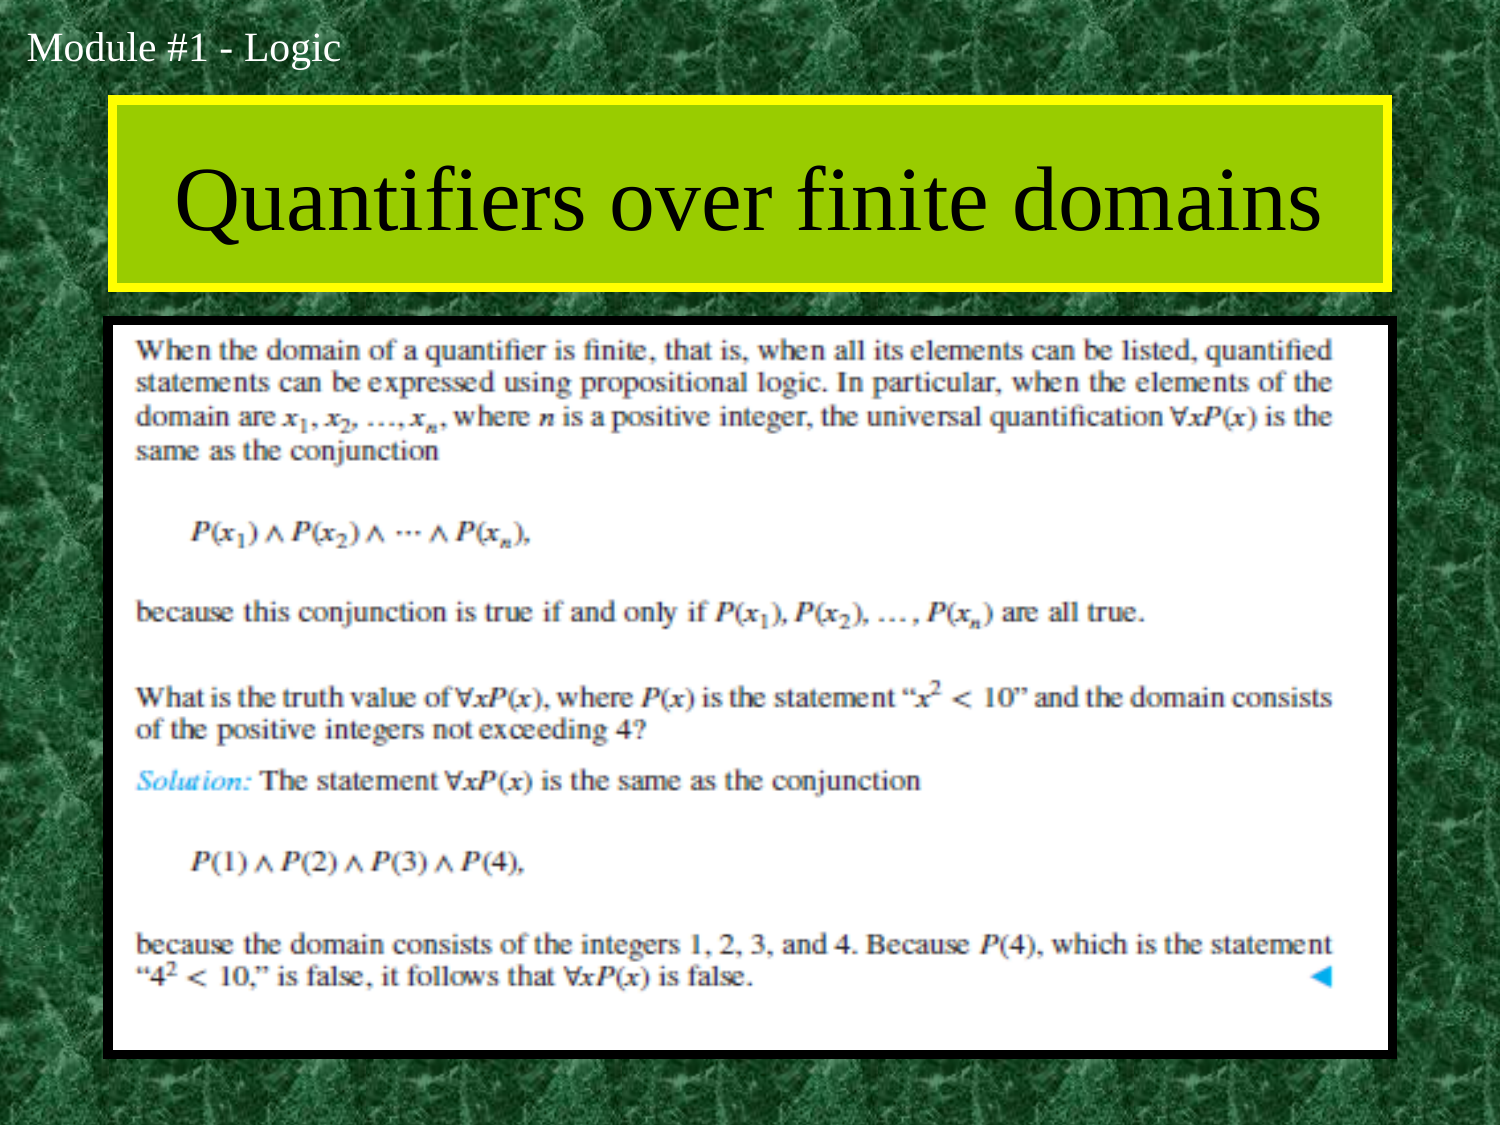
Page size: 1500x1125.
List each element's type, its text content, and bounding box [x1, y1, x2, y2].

picture [0, 0, 1500, 1125]
title Quantifiers over finite domains [112, 99, 1388, 288]
